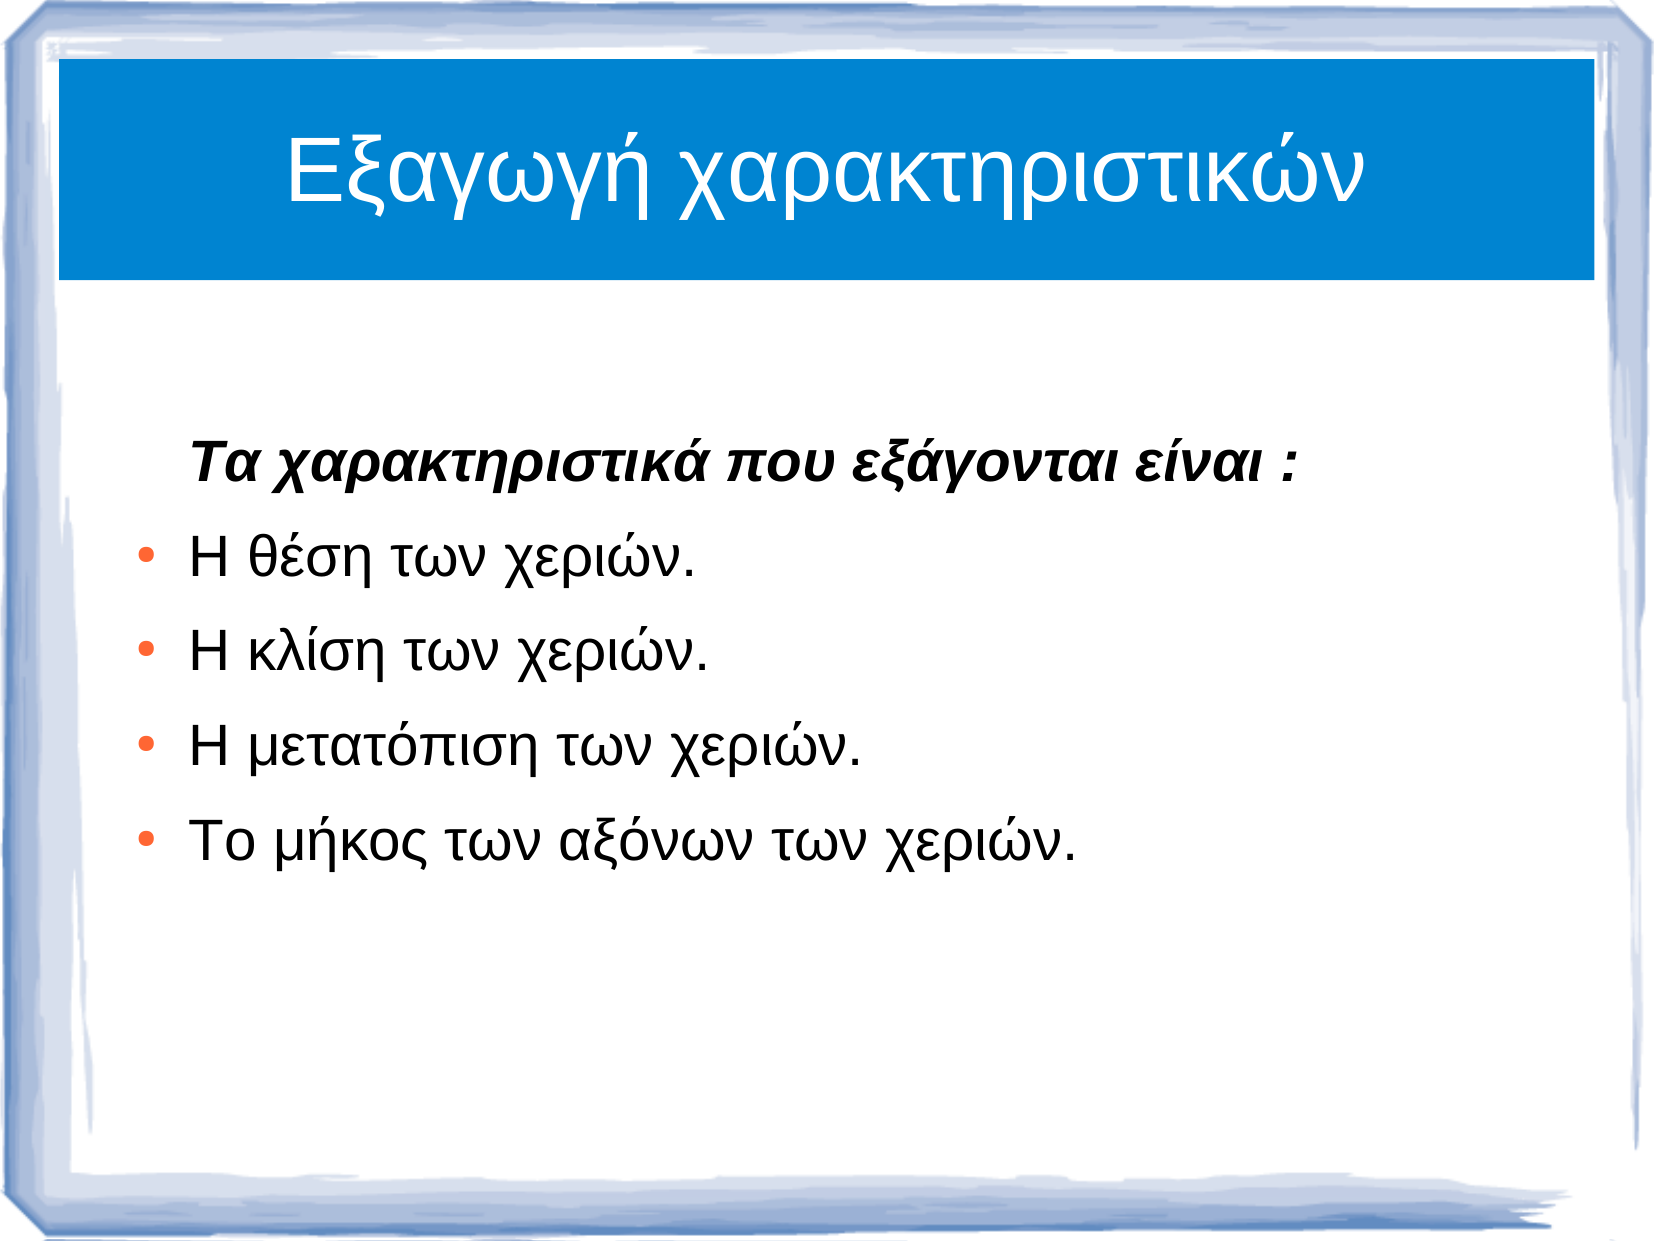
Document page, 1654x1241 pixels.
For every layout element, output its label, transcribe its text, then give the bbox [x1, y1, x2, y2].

list Τα χαρακτηριστικά που εξάγονται είναι : Η θέση των χεριών. Η κλίση των χεριών. Η μετατόπιση των χεριών. Το μήκος των αξόνων των χεριών. [118, 324, 1571, 1004]
picture [0, 0, 1654, 1241]
title Εξαγωγή χαρακτηριστικών [59, 59, 1595, 281]
